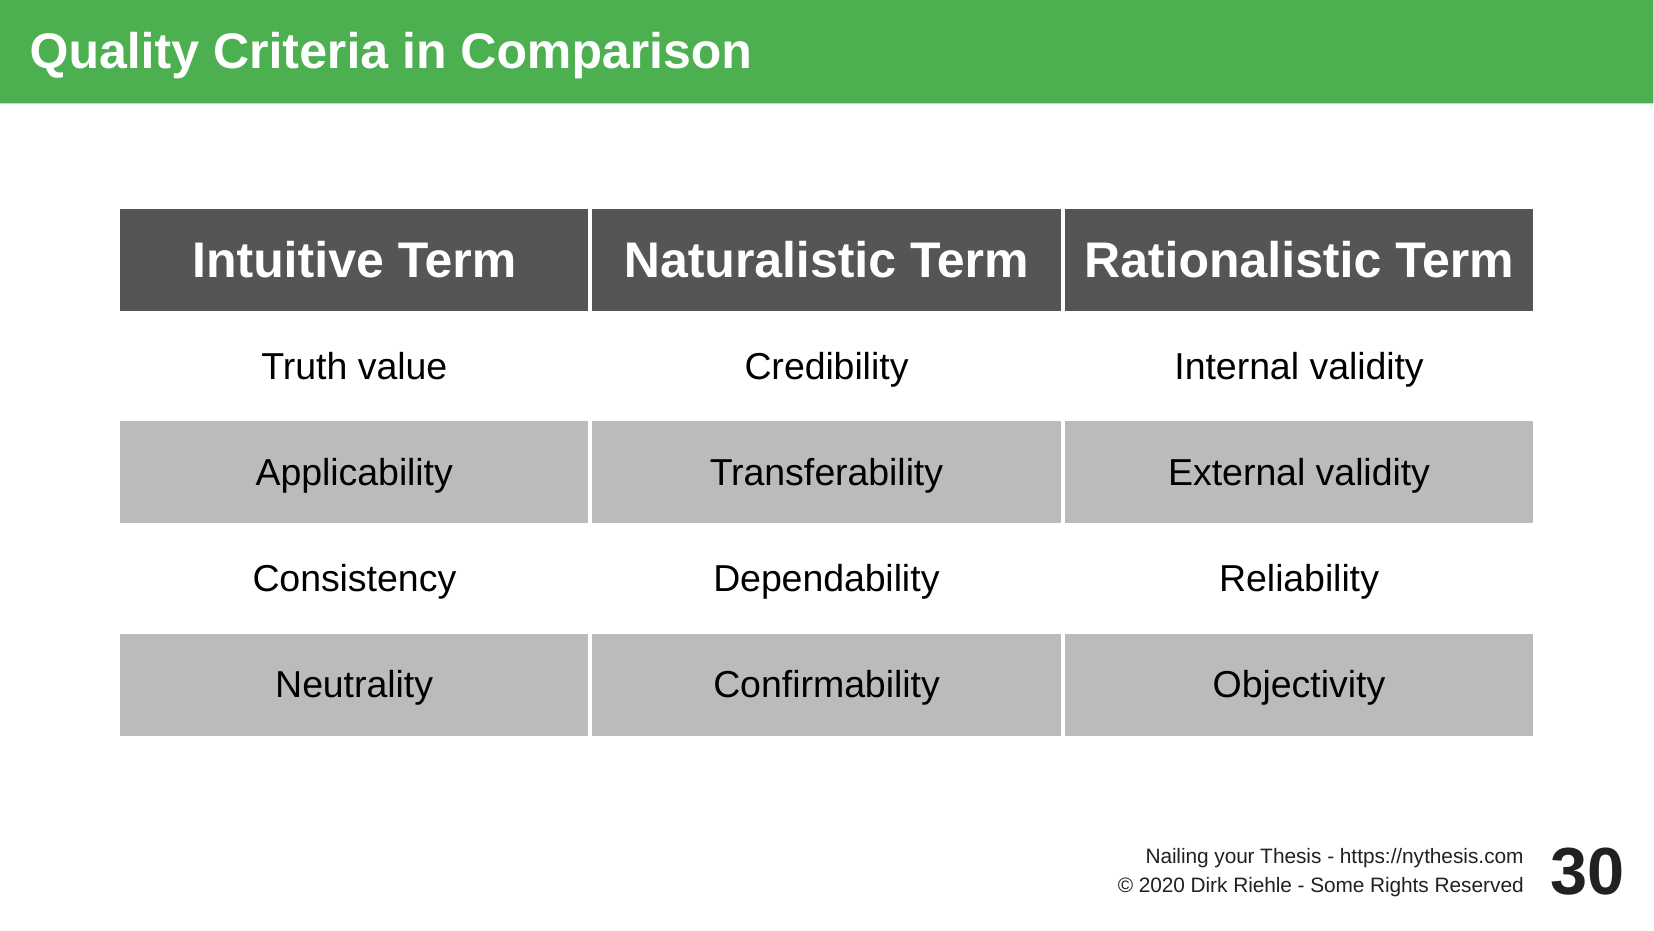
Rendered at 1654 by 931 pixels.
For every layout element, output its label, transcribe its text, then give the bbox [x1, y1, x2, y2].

table_cell Truth value [120, 315, 588, 417]
table_cell External validity [1065, 421, 1533, 523]
title Quality Criteria in Comparison [0, 0, 1654, 104]
table_cell Reliability [1065, 527, 1533, 630]
table_cell Transferability [592, 421, 1061, 523]
table_cell Internal validity [1065, 315, 1533, 417]
table_cell Objectivity [1065, 634, 1533, 736]
table_header Rationalistic Term [1065, 209, 1533, 311]
table_cell Neutrality [120, 634, 588, 736]
table_cell Confirmability [592, 634, 1061, 736]
table_header Intuitive Term [120, 209, 588, 311]
table_cell Dependability [592, 527, 1061, 630]
table_cell Consistency [120, 527, 588, 630]
table_cell Credibility [592, 315, 1061, 417]
table_header Naturalistic Term [592, 209, 1061, 311]
table_cell Applicability [120, 421, 588, 523]
